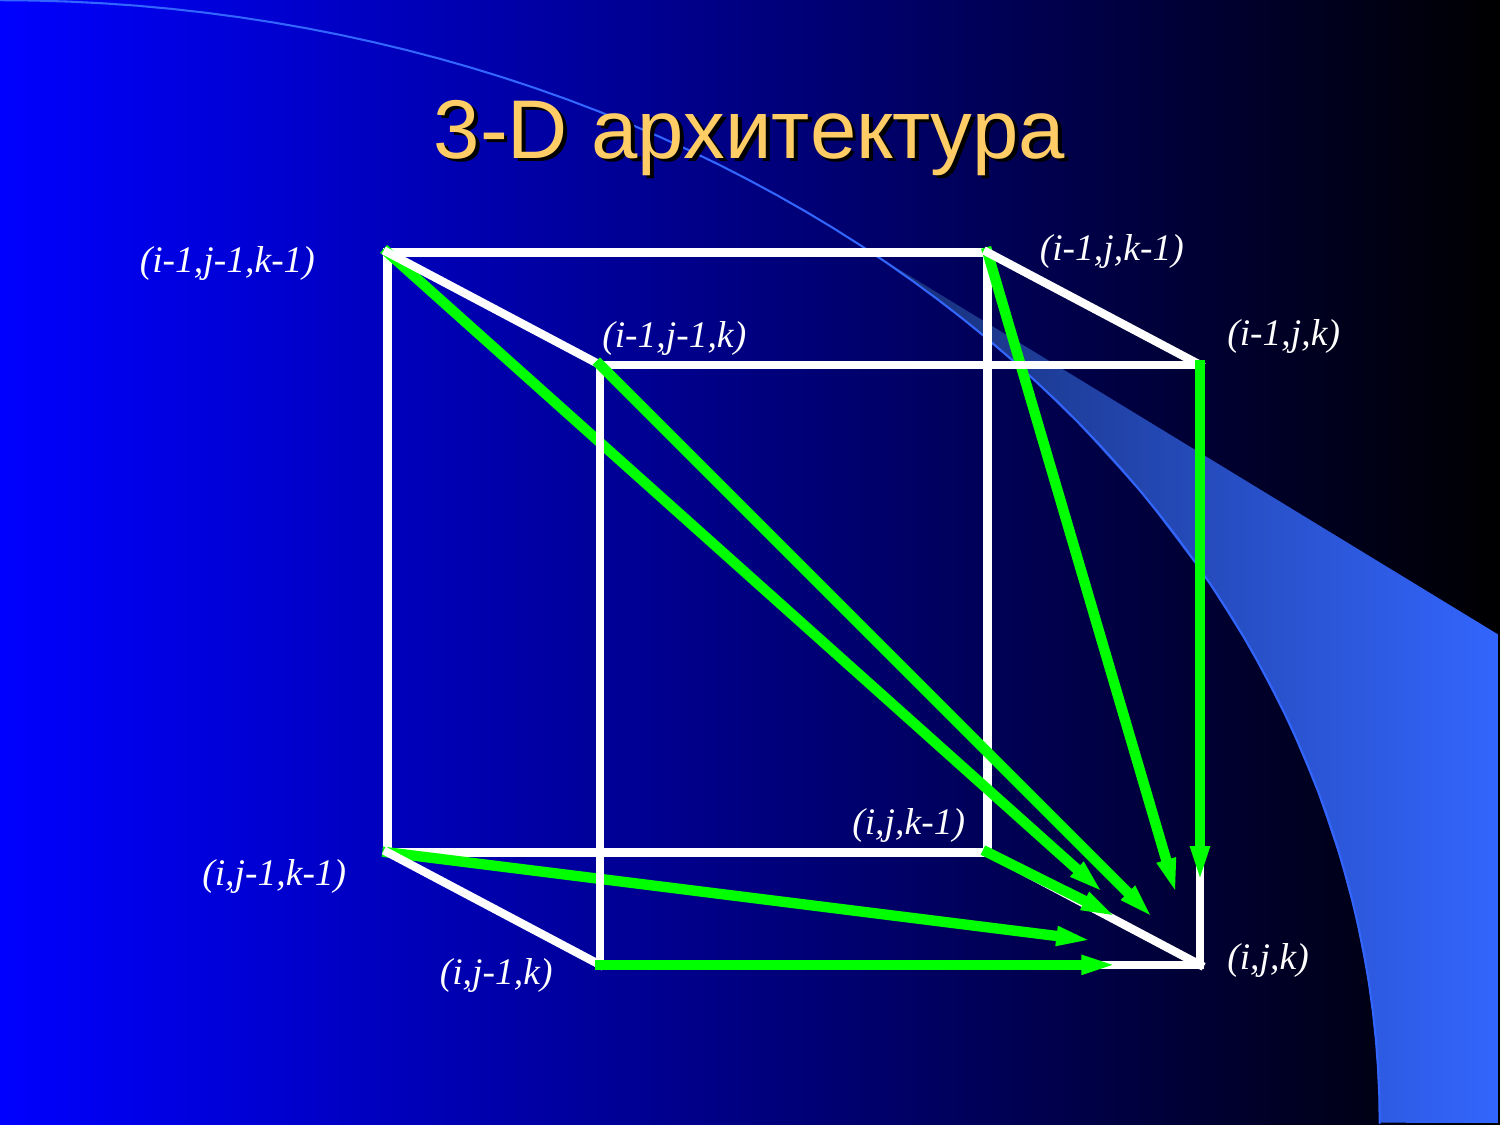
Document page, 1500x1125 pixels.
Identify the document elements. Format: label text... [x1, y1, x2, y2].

title 3-D архитектура [112, 30, 1388, 219]
text_box (i-1,j-1,k) [587, 302, 813, 363]
text_box (i,j-1,k) [424, 939, 613, 1001]
text_box (i-1,j,k-1) [1025, 214, 1251, 276]
text_box (i,j,k-1) [837, 789, 1026, 851]
text_box (i,j,k) [1212, 924, 1438, 986]
text_box (i-1,j,k) [1212, 299, 1438, 361]
text_box (i-1,j-1,k-1) [125, 227, 351, 288]
text_box (i,j-1,k-1) [187, 839, 376, 901]
